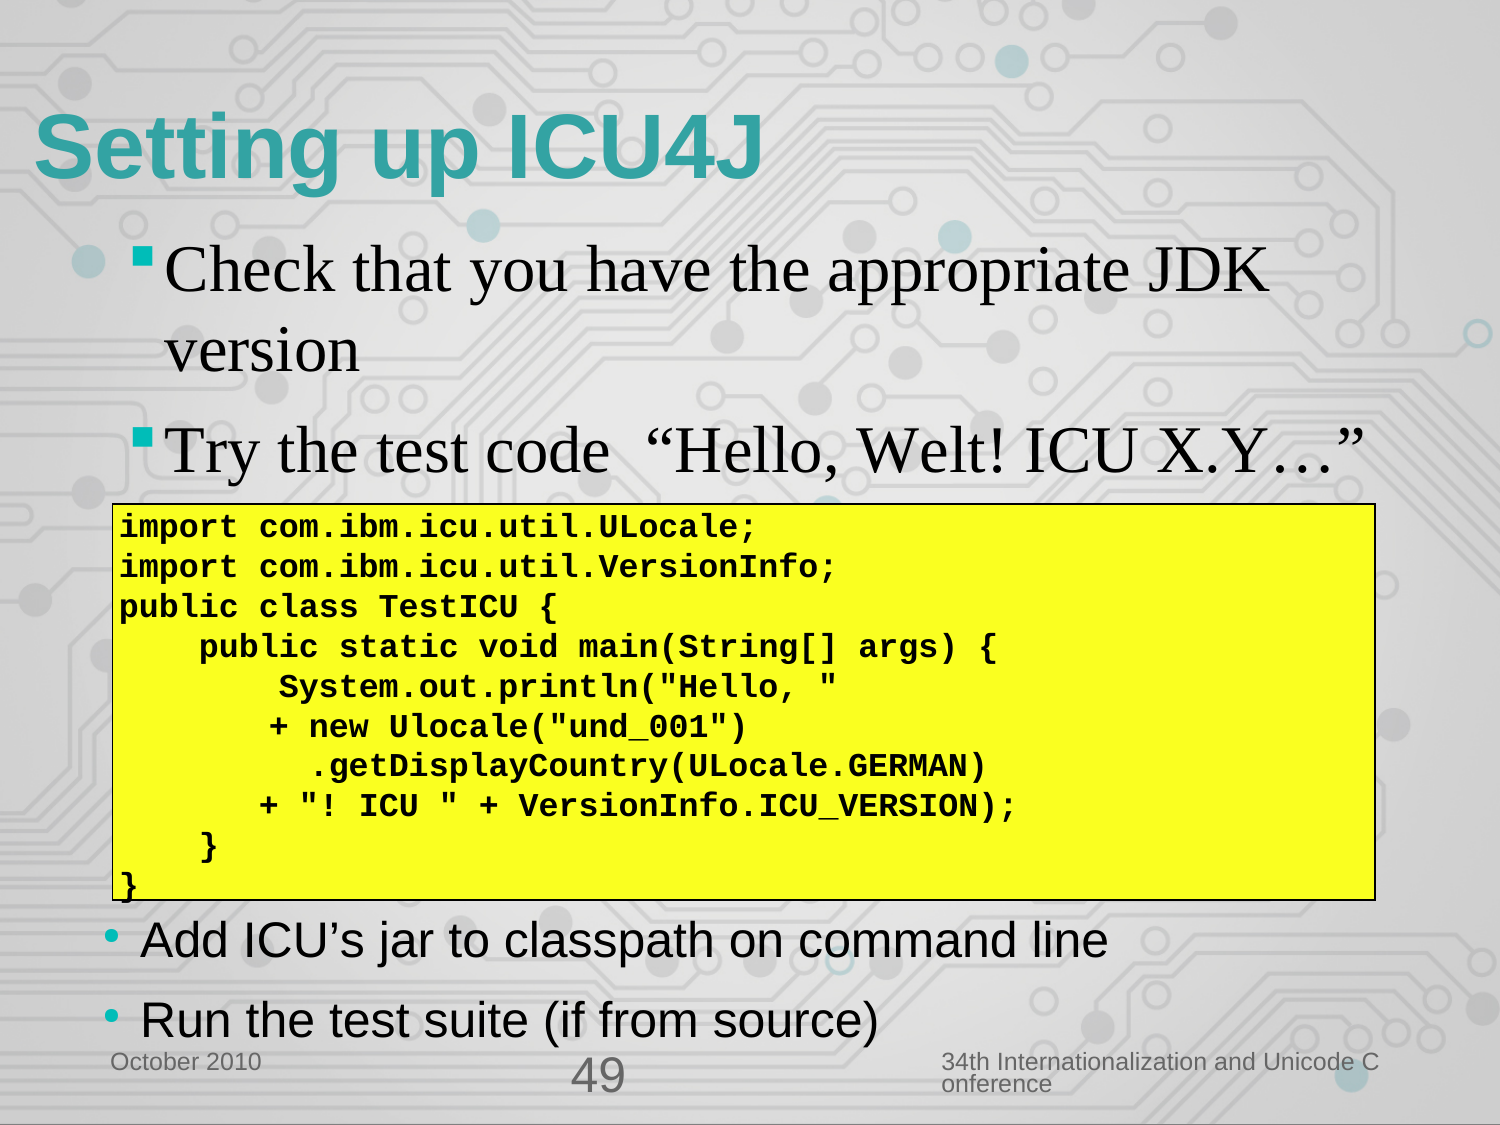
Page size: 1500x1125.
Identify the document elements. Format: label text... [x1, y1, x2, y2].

title Setting up ICU4J [25, 0, 1378, 207]
text_box Add ICU’s jar to classpath on command line Run the test suite (if from source) [75, 900, 1388, 1056]
list Check that you have the appropriate JDK version Try the test code “Hello, Welt! ICU X.Y…” [112, 216, 1426, 526]
picture [0, 0, 1500, 1124]
text_box import com.ibm.icu.util.ULocale; import com.ibm.icu.util.VersionInfo; public class TestICU { public static void main(String[] args) { System.out.println("Hello, " + new Ulocale("und_001") .getDisplayCountry(ULocale.GERMAN) + "! ICU " + VersionInfo.ICU_VERSION); } } [112, 504, 1375, 900]
